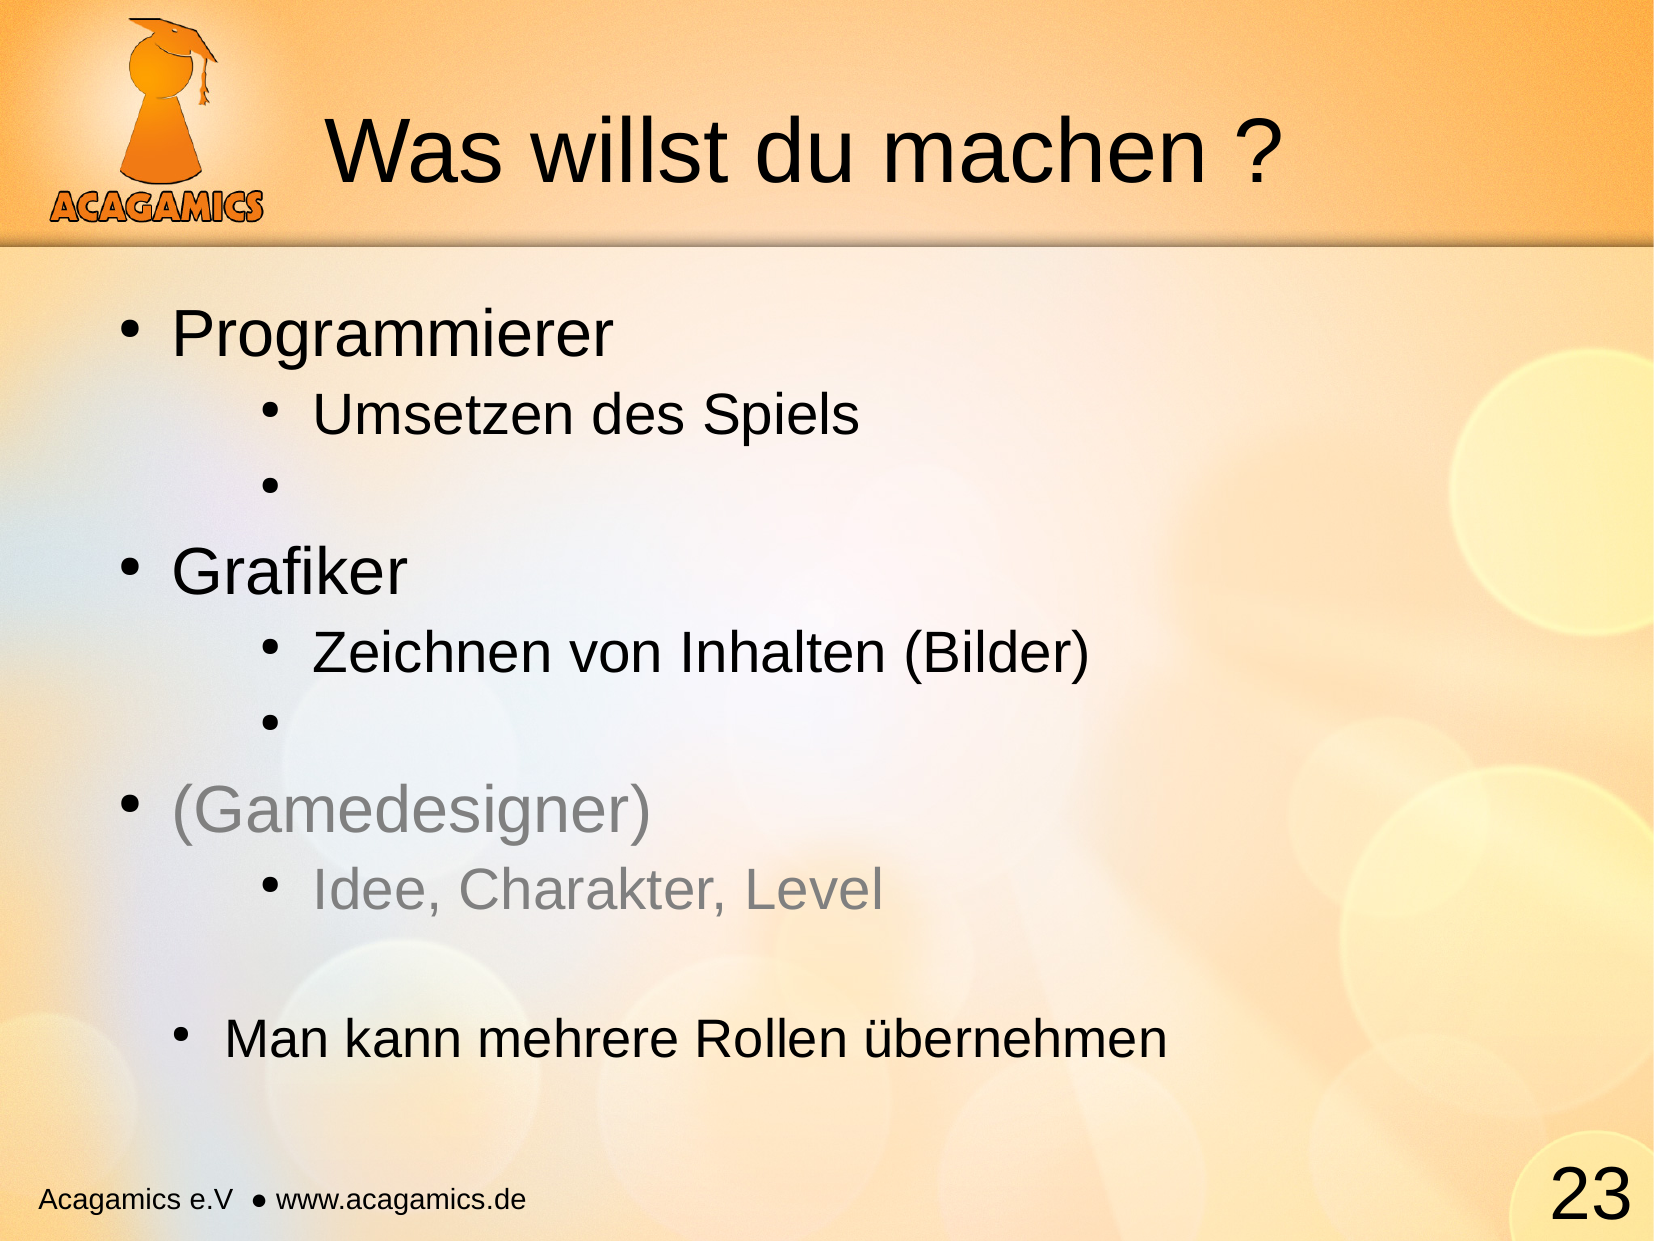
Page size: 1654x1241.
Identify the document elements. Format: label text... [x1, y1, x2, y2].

list Programmierer Umsetzen des Spiels Grafiker Zeichnen von Inhalten (Bilder) (Gamedesigner) Idee, Charakter, Level Man kann mehrere Rollen übernehmen [82, 290, 1571, 1109]
title Was willst du machen ? [324, 76, 1571, 216]
text_box [1517, 1151, 1654, 1241]
